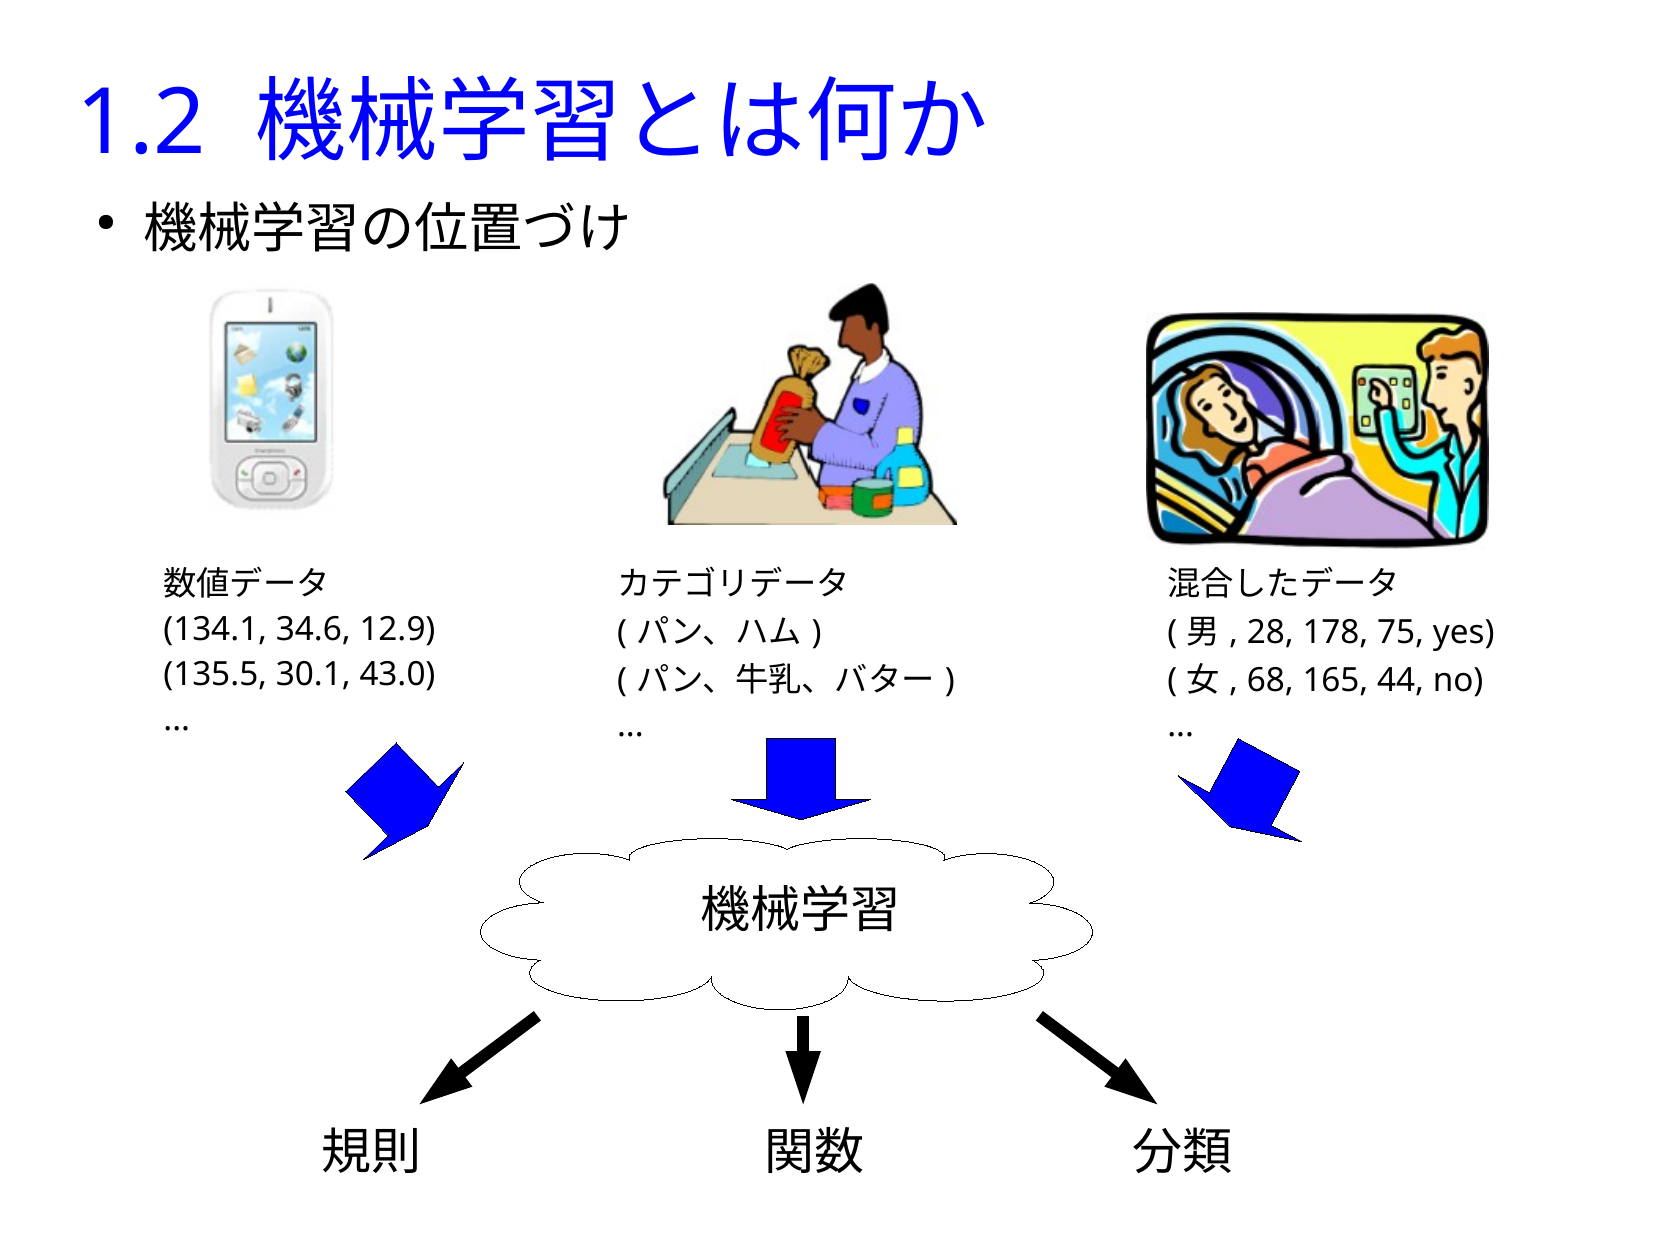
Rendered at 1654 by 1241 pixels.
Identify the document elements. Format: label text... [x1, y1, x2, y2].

text_box 機械学習の位置づけ [81, 177, 654, 274]
picture [1146, 312, 1489, 550]
text_box 数値データ (134.1, 34.6, 12.9) (135.5, 30.1, 43.0) ... [148, 549, 495, 765]
text_box 規則 [307, 1104, 485, 1195]
text_box [731, 738, 871, 820]
picture [159, 283, 396, 520]
text_box [1178, 738, 1302, 842]
text_box 関数 [750, 1104, 898, 1195]
text_box [345, 742, 464, 860]
text_box 混合したデータ (男, 28, 178, 75, yes) (女, 68, 165, 44, no) ... [1152, 549, 1555, 765]
picture [662, 283, 957, 525]
title 1.2 機械学習とは何か [76, 49, 1565, 187]
text_box 分類 [1117, 1104, 1282, 1195]
text_box カテゴリデータ (パン、ハム) (パン、牛乳、バター) ... [602, 549, 981, 765]
text_box 機械学習 [685, 862, 916, 953]
